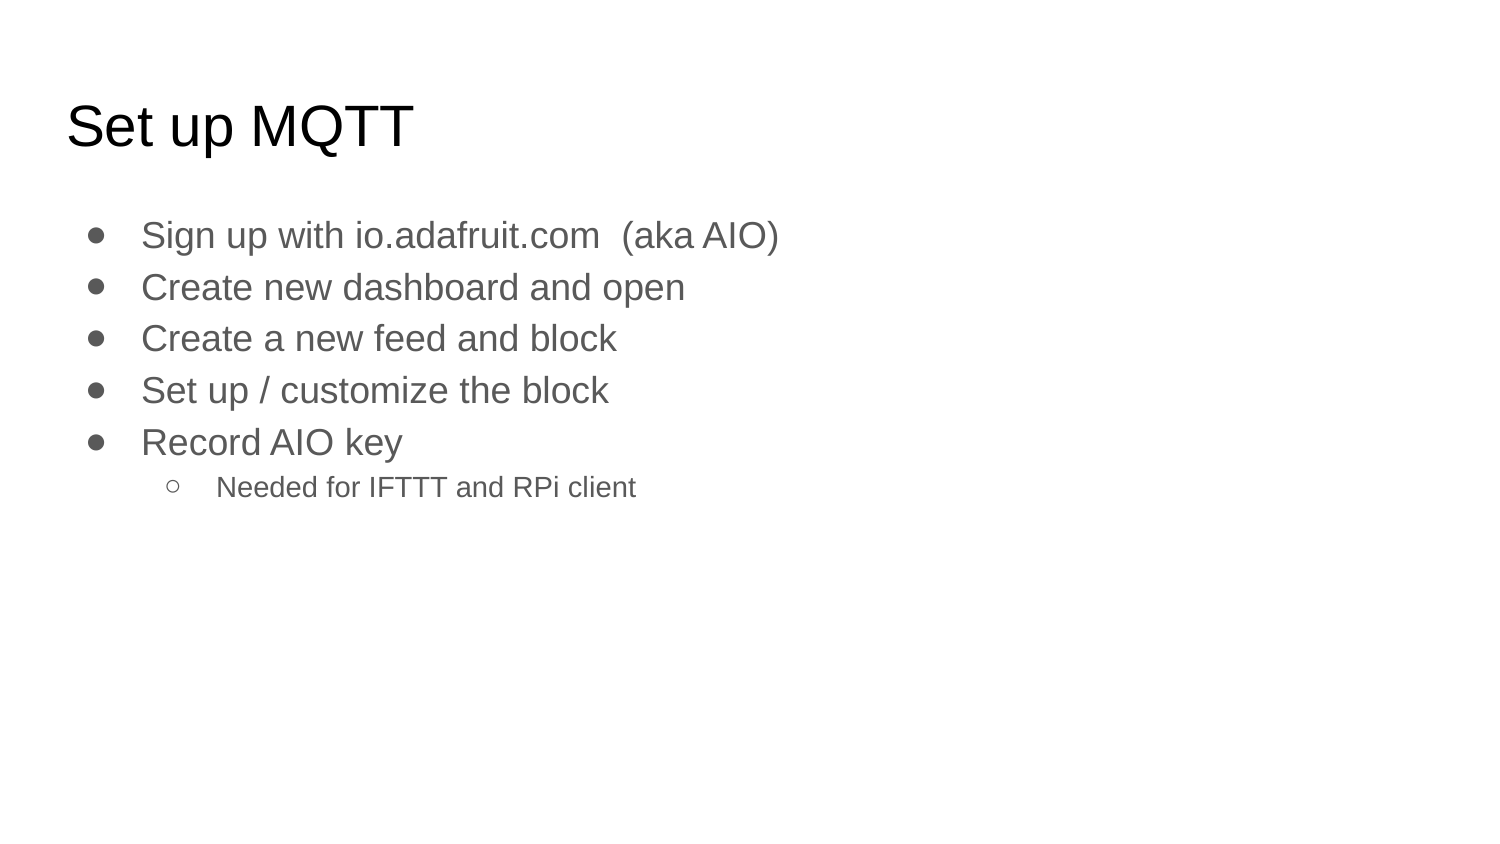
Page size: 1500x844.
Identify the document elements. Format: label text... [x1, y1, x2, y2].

list Sign up with io.adafruit.com (aka AIO) Create new dashboard and open Create a new feed and block Set up / customize the block Record AIO key Needed for IFTTT and RPi client [51, 189, 1449, 750]
title Set up MQTT [51, 72, 1449, 167]
